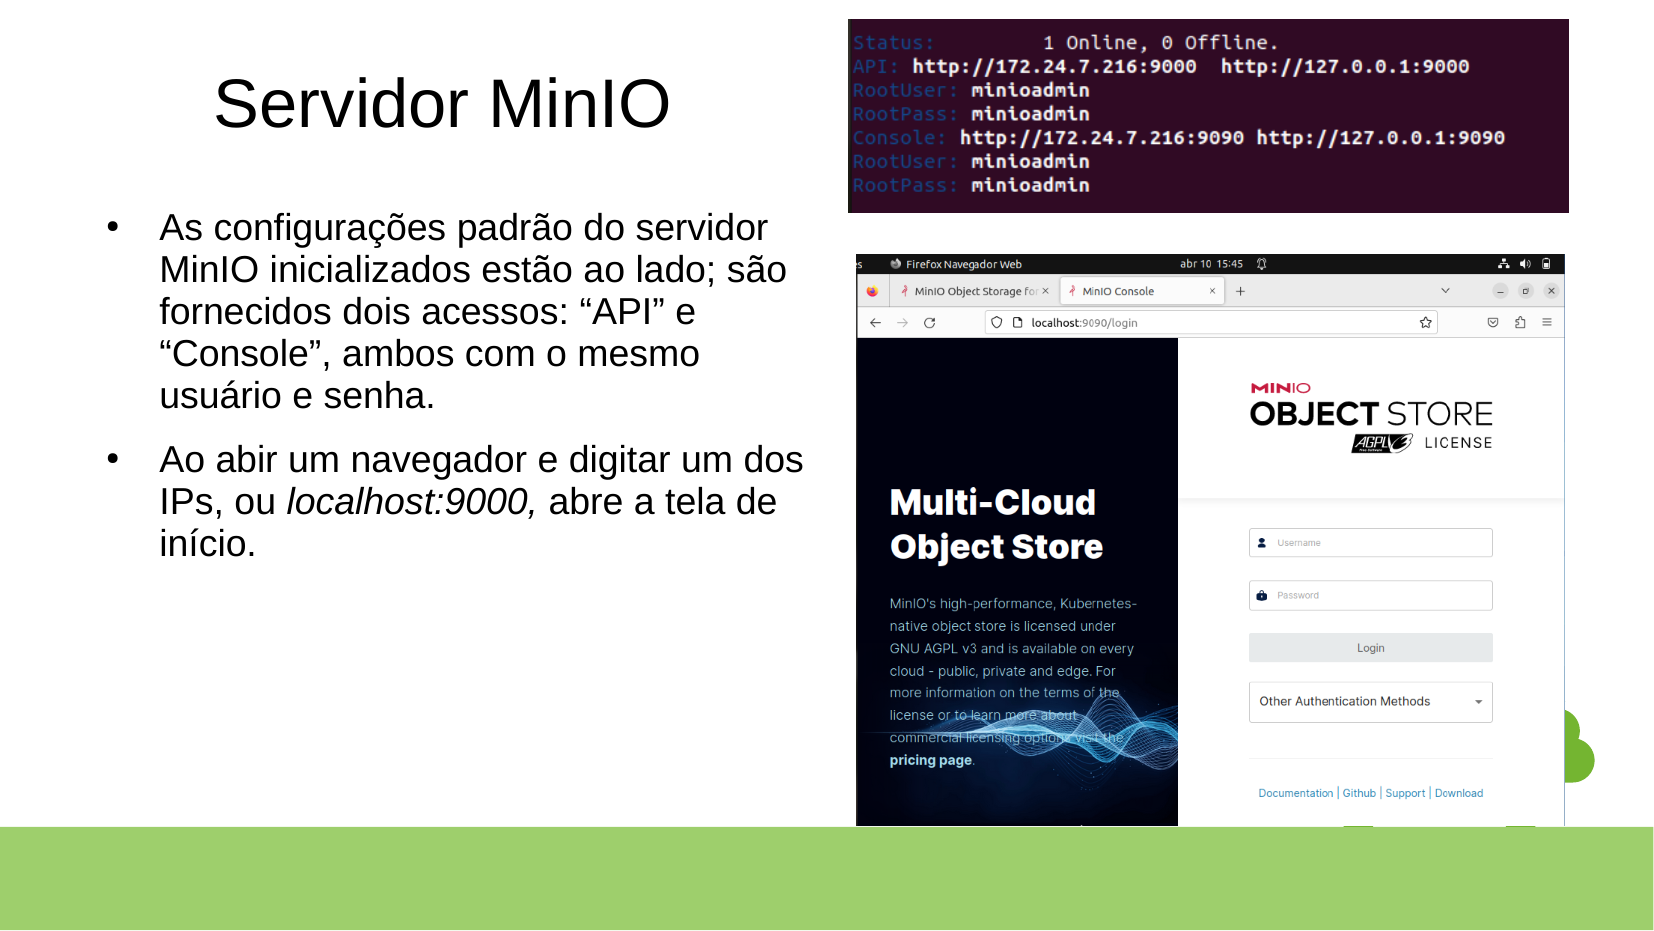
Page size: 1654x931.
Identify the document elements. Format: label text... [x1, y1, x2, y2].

title Servidor MinIO [88, 29, 798, 178]
picture [856, 254, 1565, 826]
picture [848, 19, 1569, 213]
list As configurações padrão do servidor MinIO inicializados estão ao lado; são fornecidos dois acessos: “API” e “Console”, ambos com o mesmo usuário e senha. Ao abir um navegador e digitar um dos IPs, ou localhost:9000, abre a tela de início. [88, 206, 809, 739]
